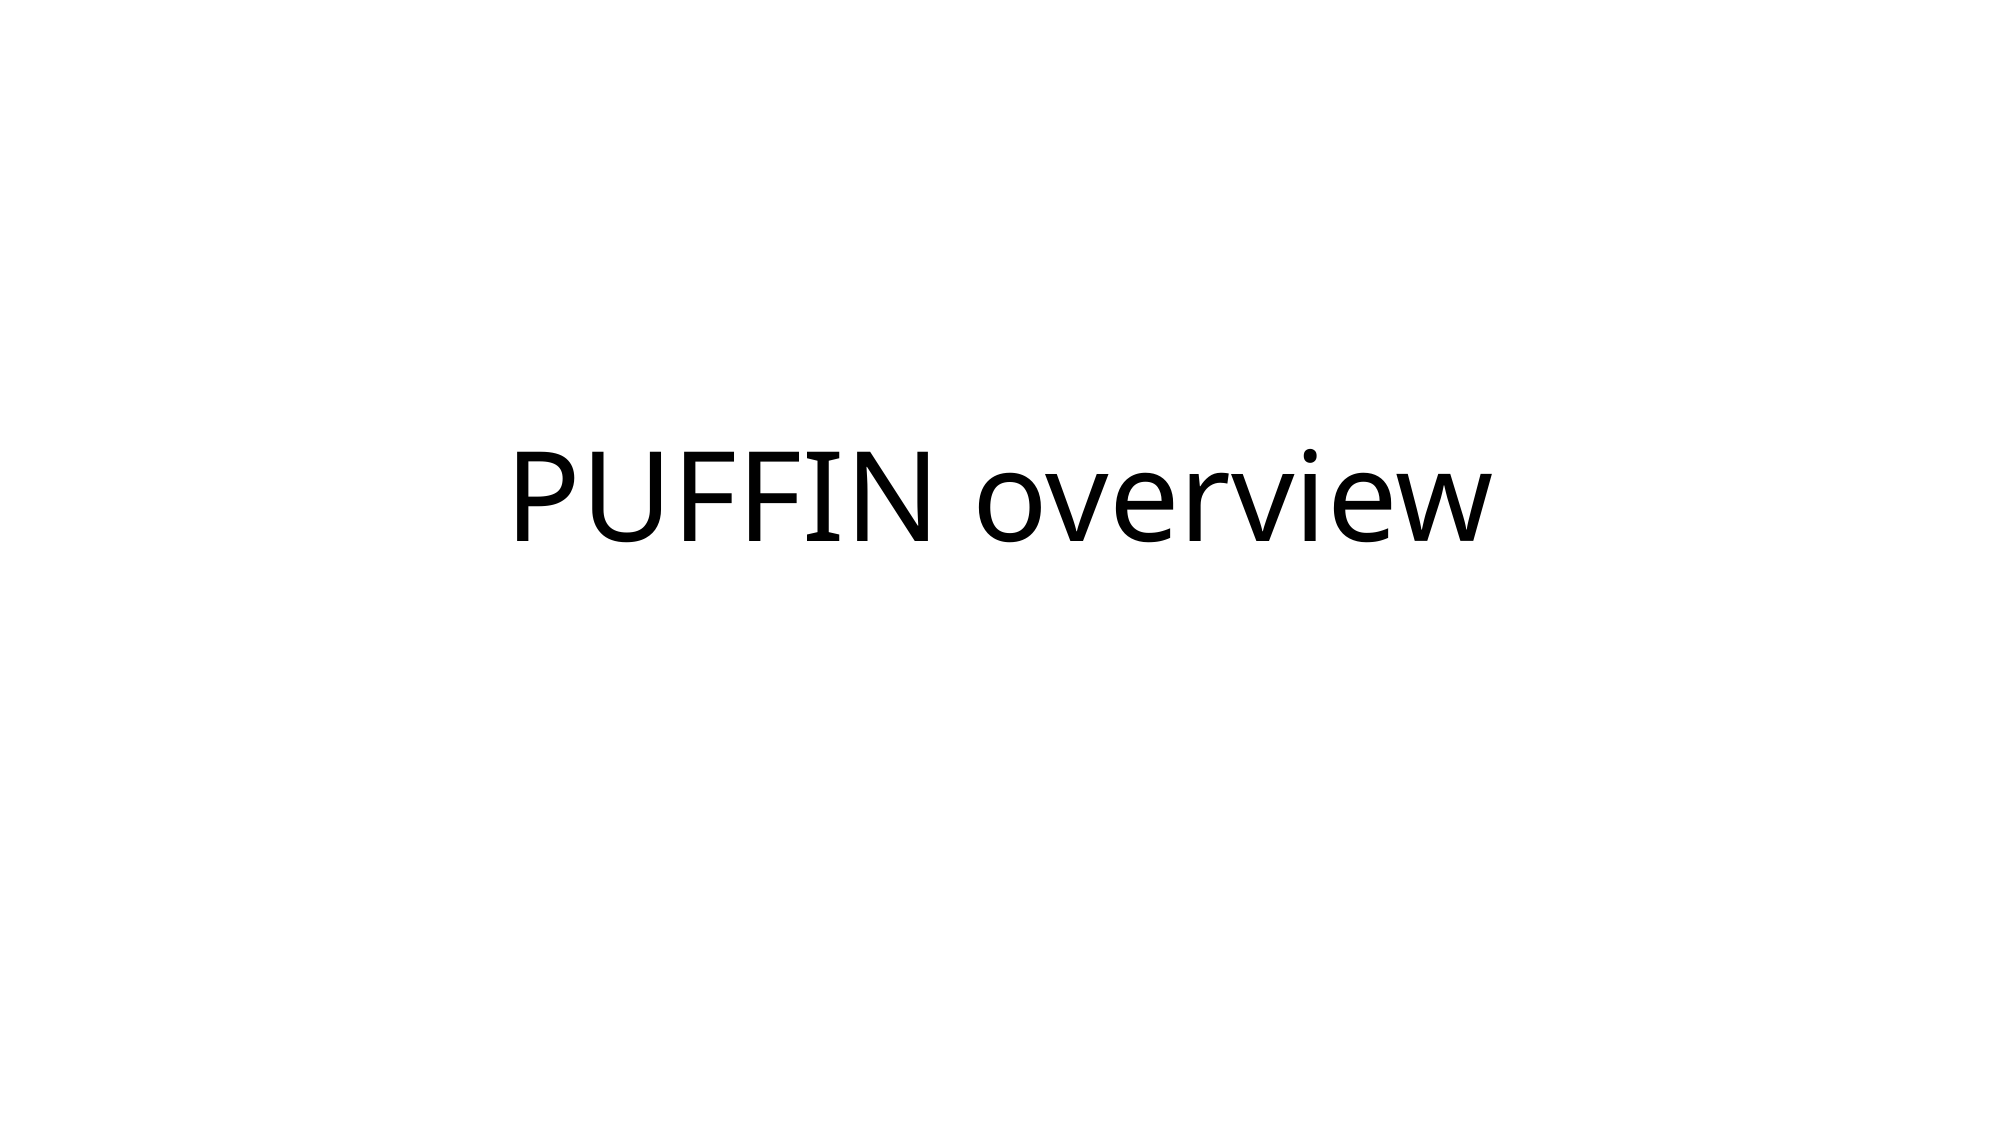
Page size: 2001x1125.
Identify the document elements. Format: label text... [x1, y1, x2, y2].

title PUFFIN overview [249, 184, 1750, 576]
